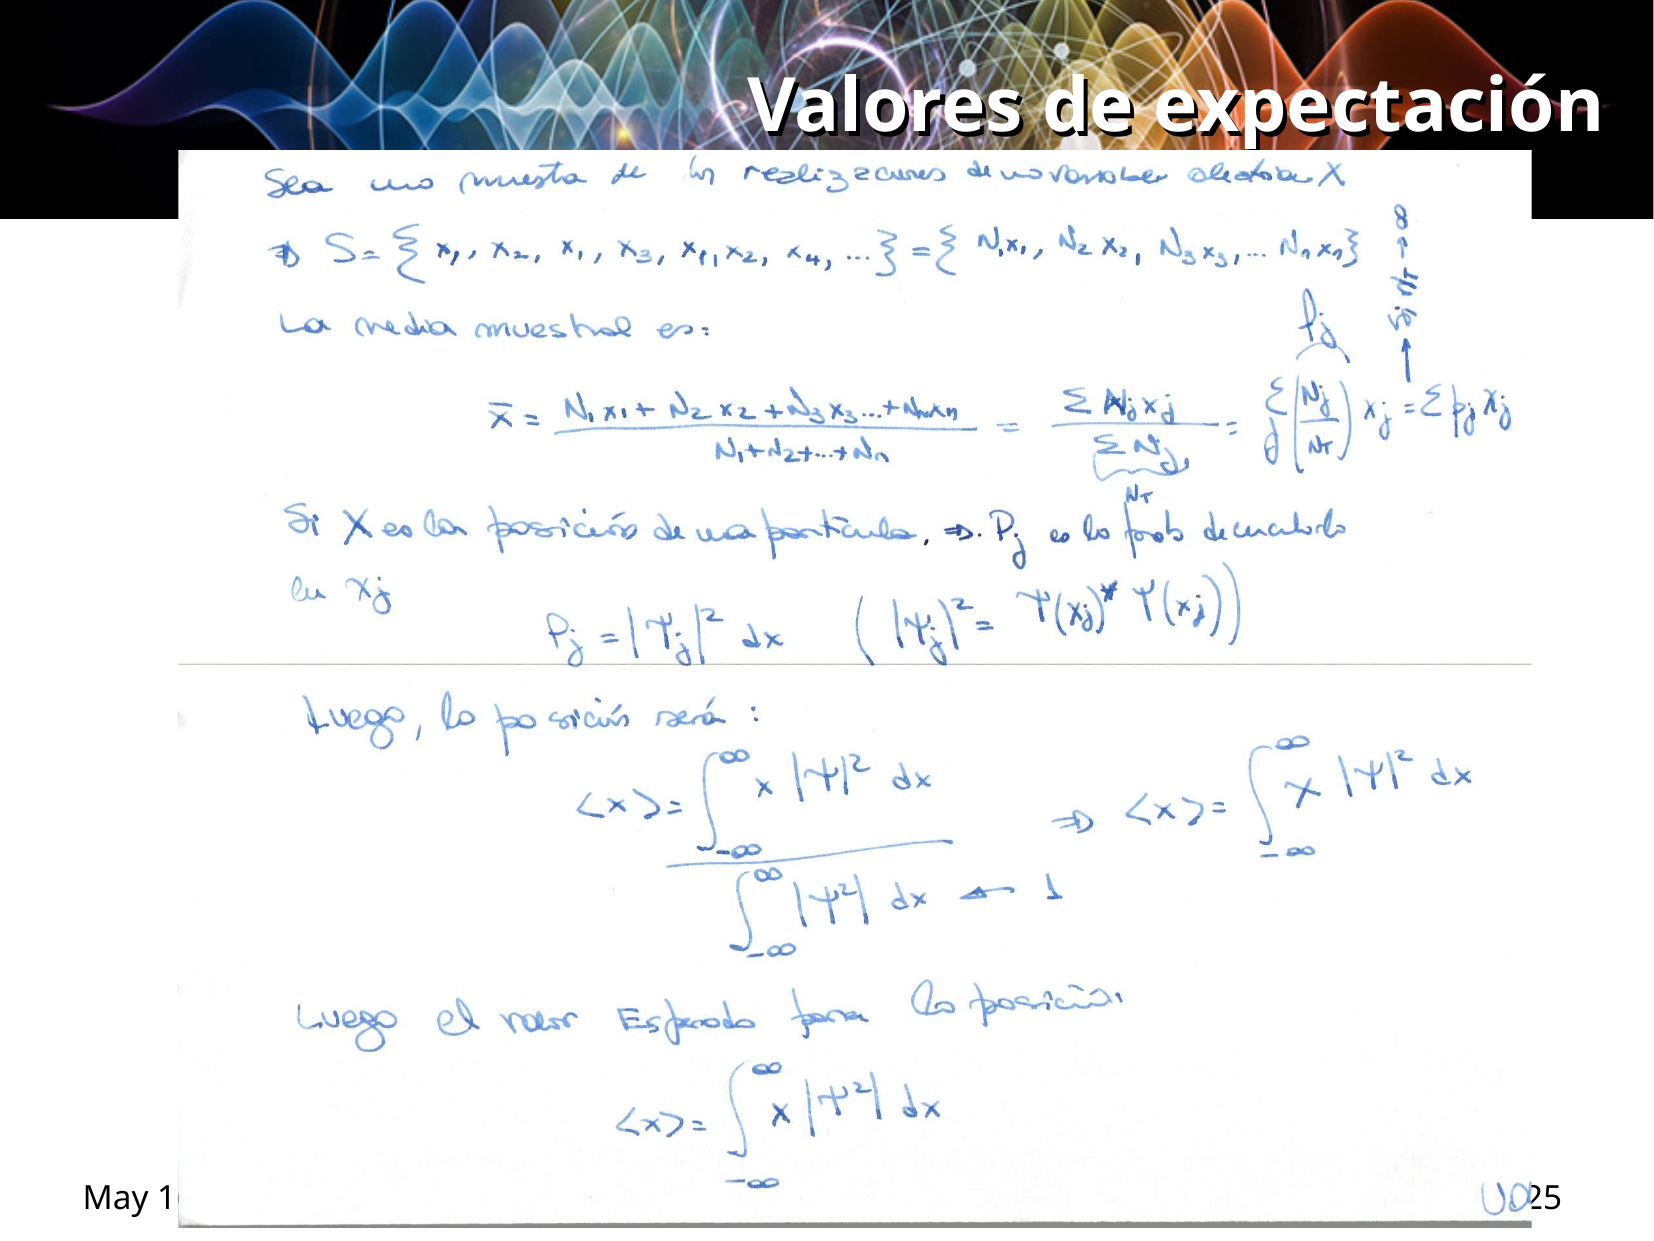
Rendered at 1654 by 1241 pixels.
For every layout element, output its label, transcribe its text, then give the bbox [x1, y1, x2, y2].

title Valores de expectación [45, 15, 1606, 191]
picture [0, 0, 1654, 1228]
